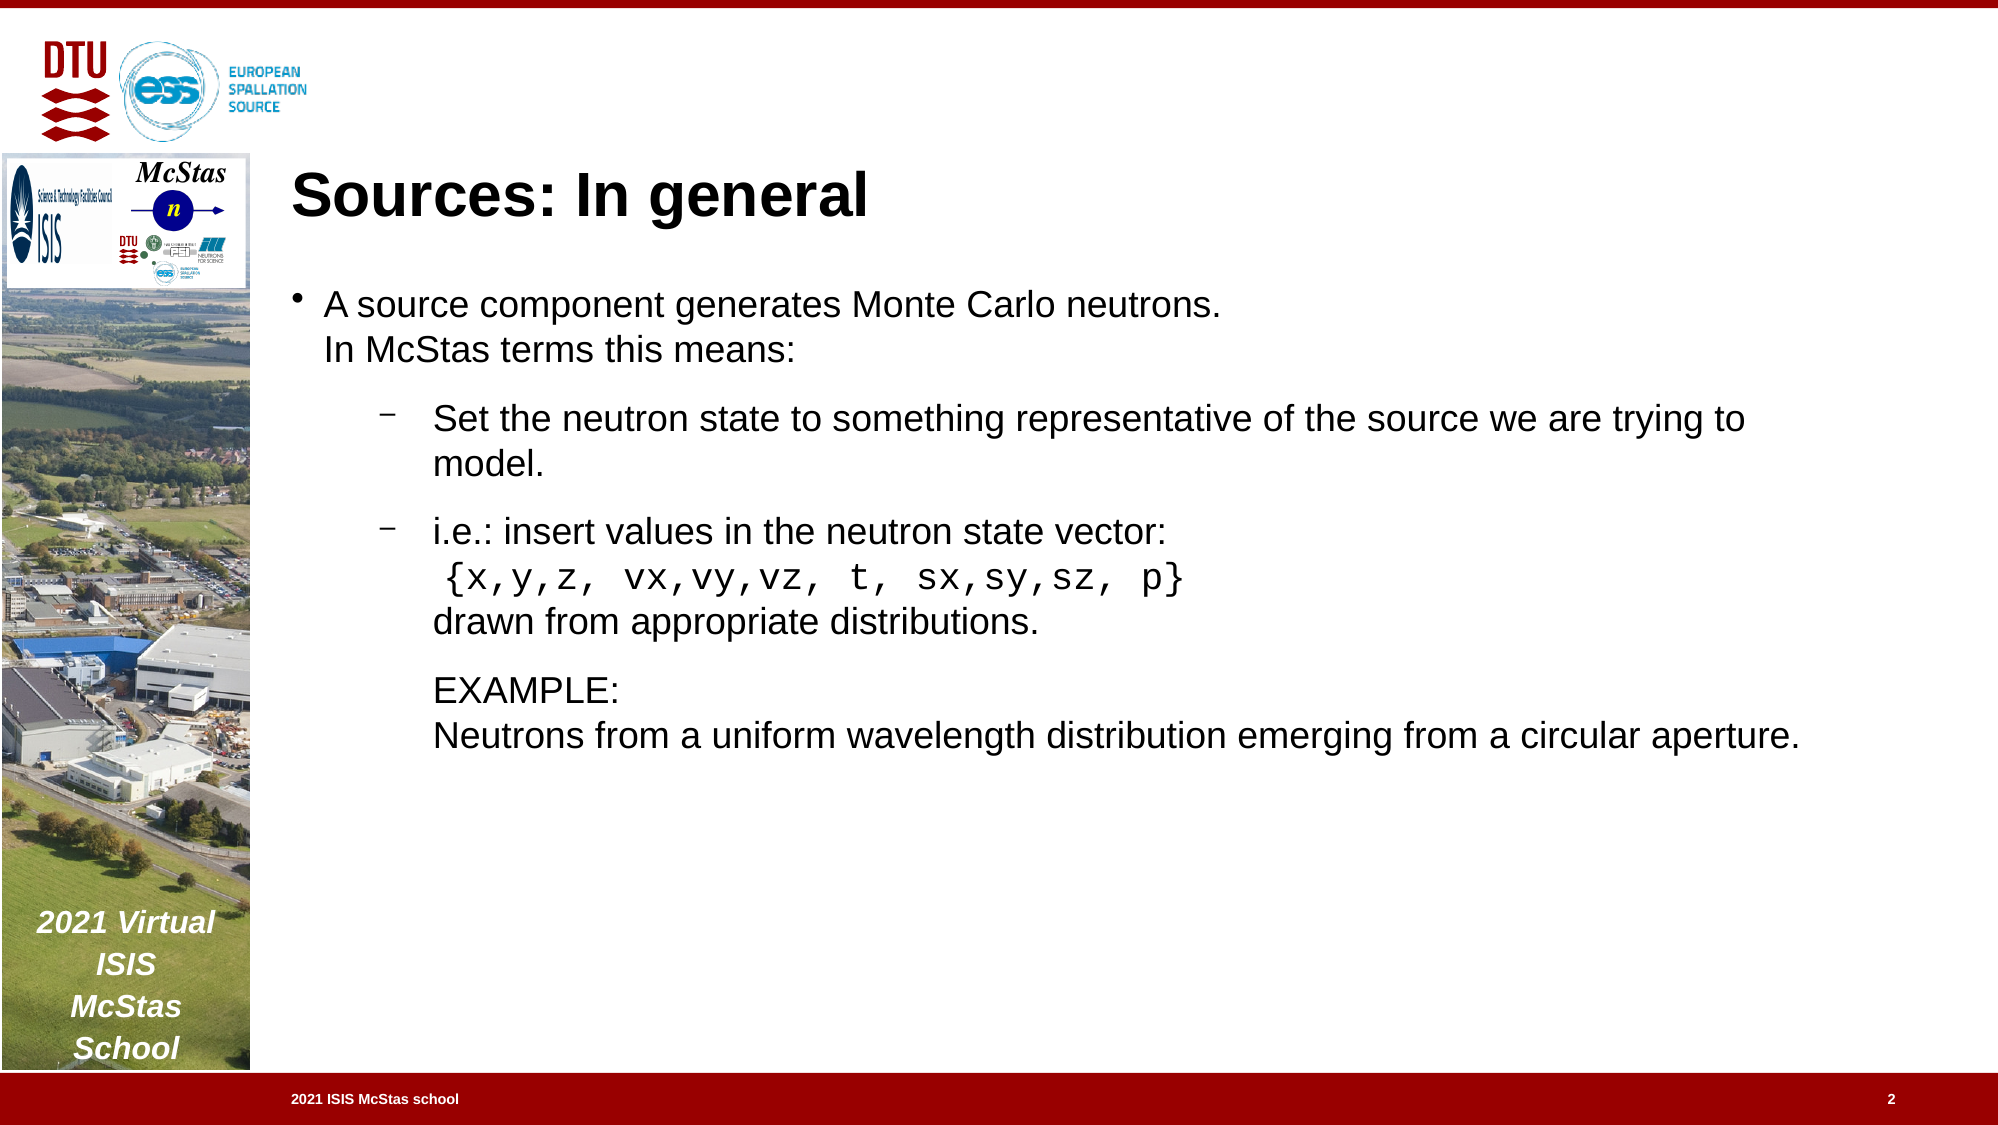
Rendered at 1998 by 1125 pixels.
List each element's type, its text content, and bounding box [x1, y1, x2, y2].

slide_number <number> [1887, 1088, 1909, 1110]
title Sources: In general [291, 69, 1819, 230]
picture [2, 153, 250, 1070]
list A source component generates Monte Carlo neutrons. In McStas terms this means: Set the neutron state to something representative of the source we are trying to model. i.e.: insert values in the neutron state vector: {x,y,z, vx,vy,vz, t, sx,sy,sz, p} drawn from appropriate distributions. EXAMPLE: Neutrons from a uniform wavelength distribution emerging from a circular aperture. [291, 279, 1819, 1026]
picture [119, 41, 307, 142]
